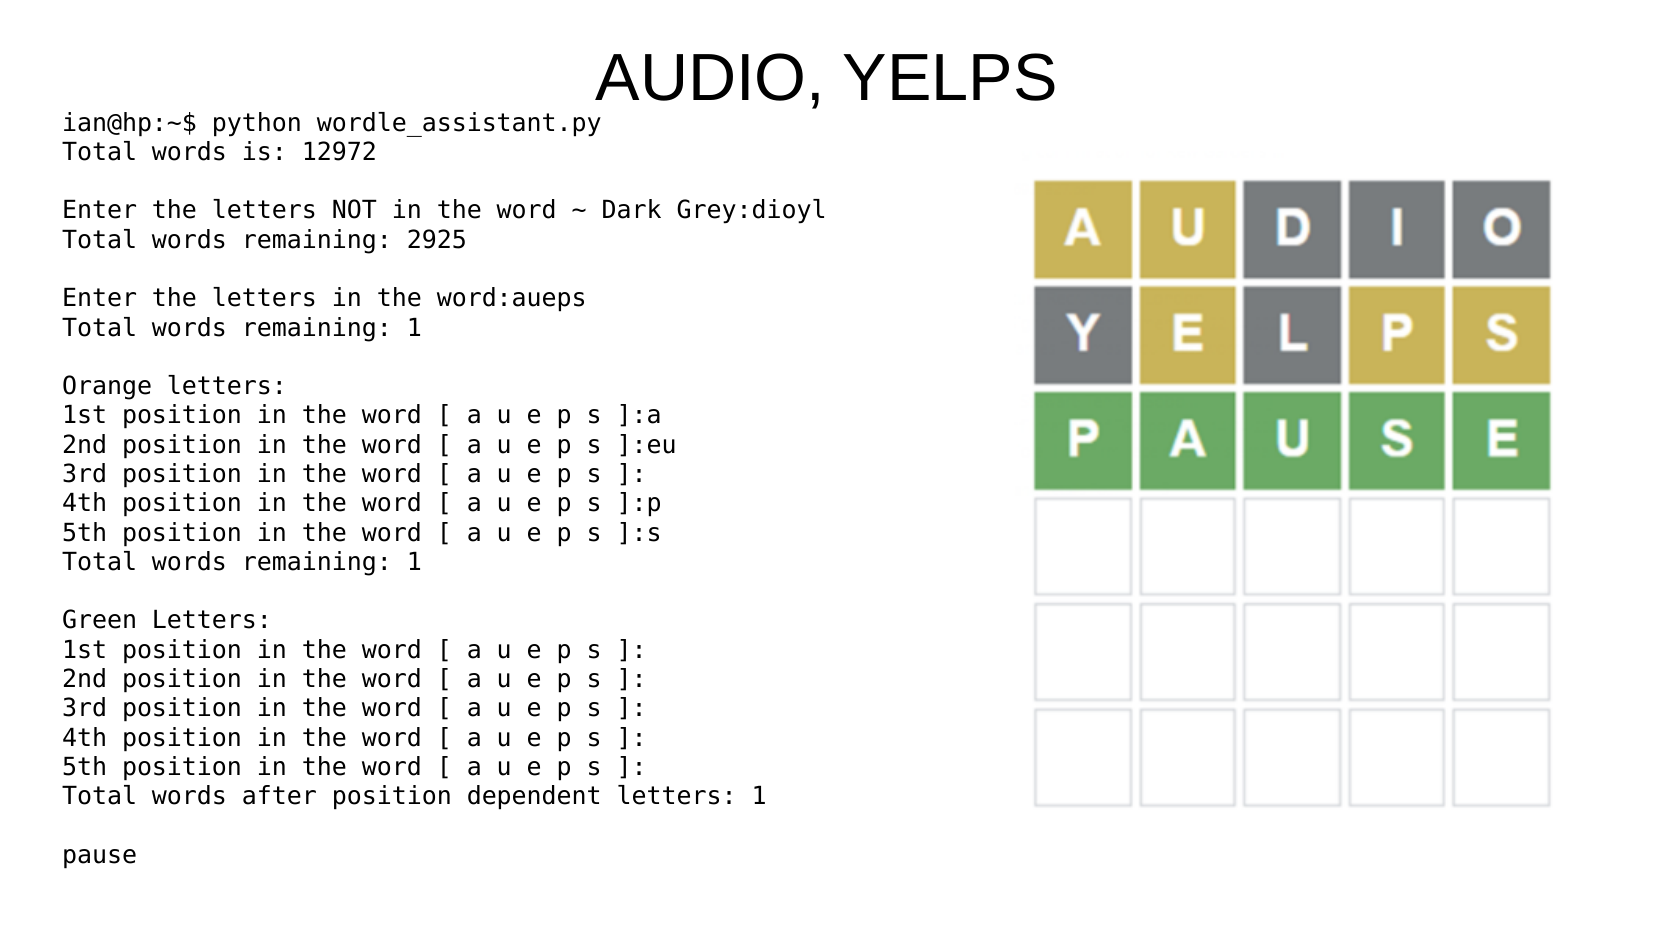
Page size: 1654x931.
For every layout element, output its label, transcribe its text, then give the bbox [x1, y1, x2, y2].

text_box ian@hp:~$ python wordle_assistant.py Total words is: 12972 Enter the letters NOT in the word ~ Dark Grey:dioyl Total words remaining: 2925 Enter the letters in the word:aueps Total words remaining: 1 Orange letters: 1st position in the word [ a u e p s ]:a 2nd position in the word [ a u e p s ]:eu 3rd position in the word [ a u e p s ]: 4th position in the word [ a u e p s ]:p 5th position in the word [ a u e p s ]:s Total words remaining: 1 Green Letters: 1st position in the word [ a u e p s ]: 2nd position in the word [ a u e p s ]: 3rd position in the word [ a u e p s ]: 4th position in the word [ a u e p s ]: 5th position in the word [ a u e p s ]: Total words after position dependent letters: 1 pause [47, 100, 1014, 911]
title AUDIO, YELPS [82, 37, 1571, 119]
picture [1014, 151, 1579, 833]
